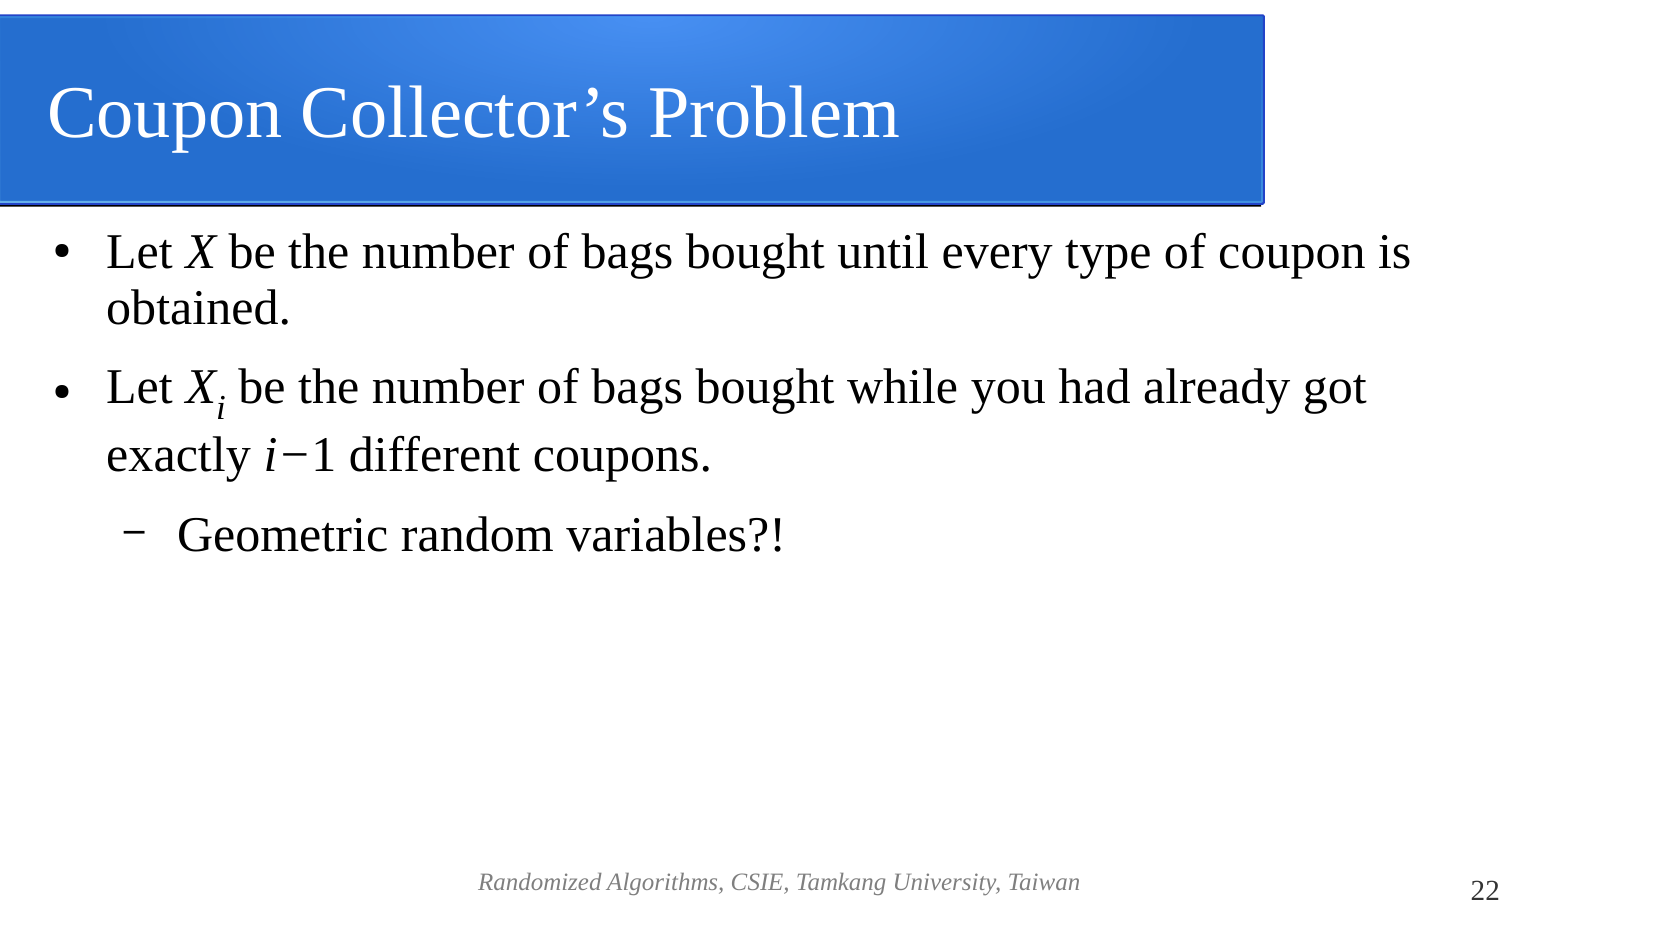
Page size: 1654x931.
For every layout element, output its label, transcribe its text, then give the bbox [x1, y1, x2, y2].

list Let X be the number of bags bought until every type of coupon is obtained. Let Xi be the number of bags bought while you had already got exactly i−1 different coupons. Geometric random variables?! [35, 224, 1524, 764]
title Coupon Collector’s Problem [47, 35, 1199, 189]
